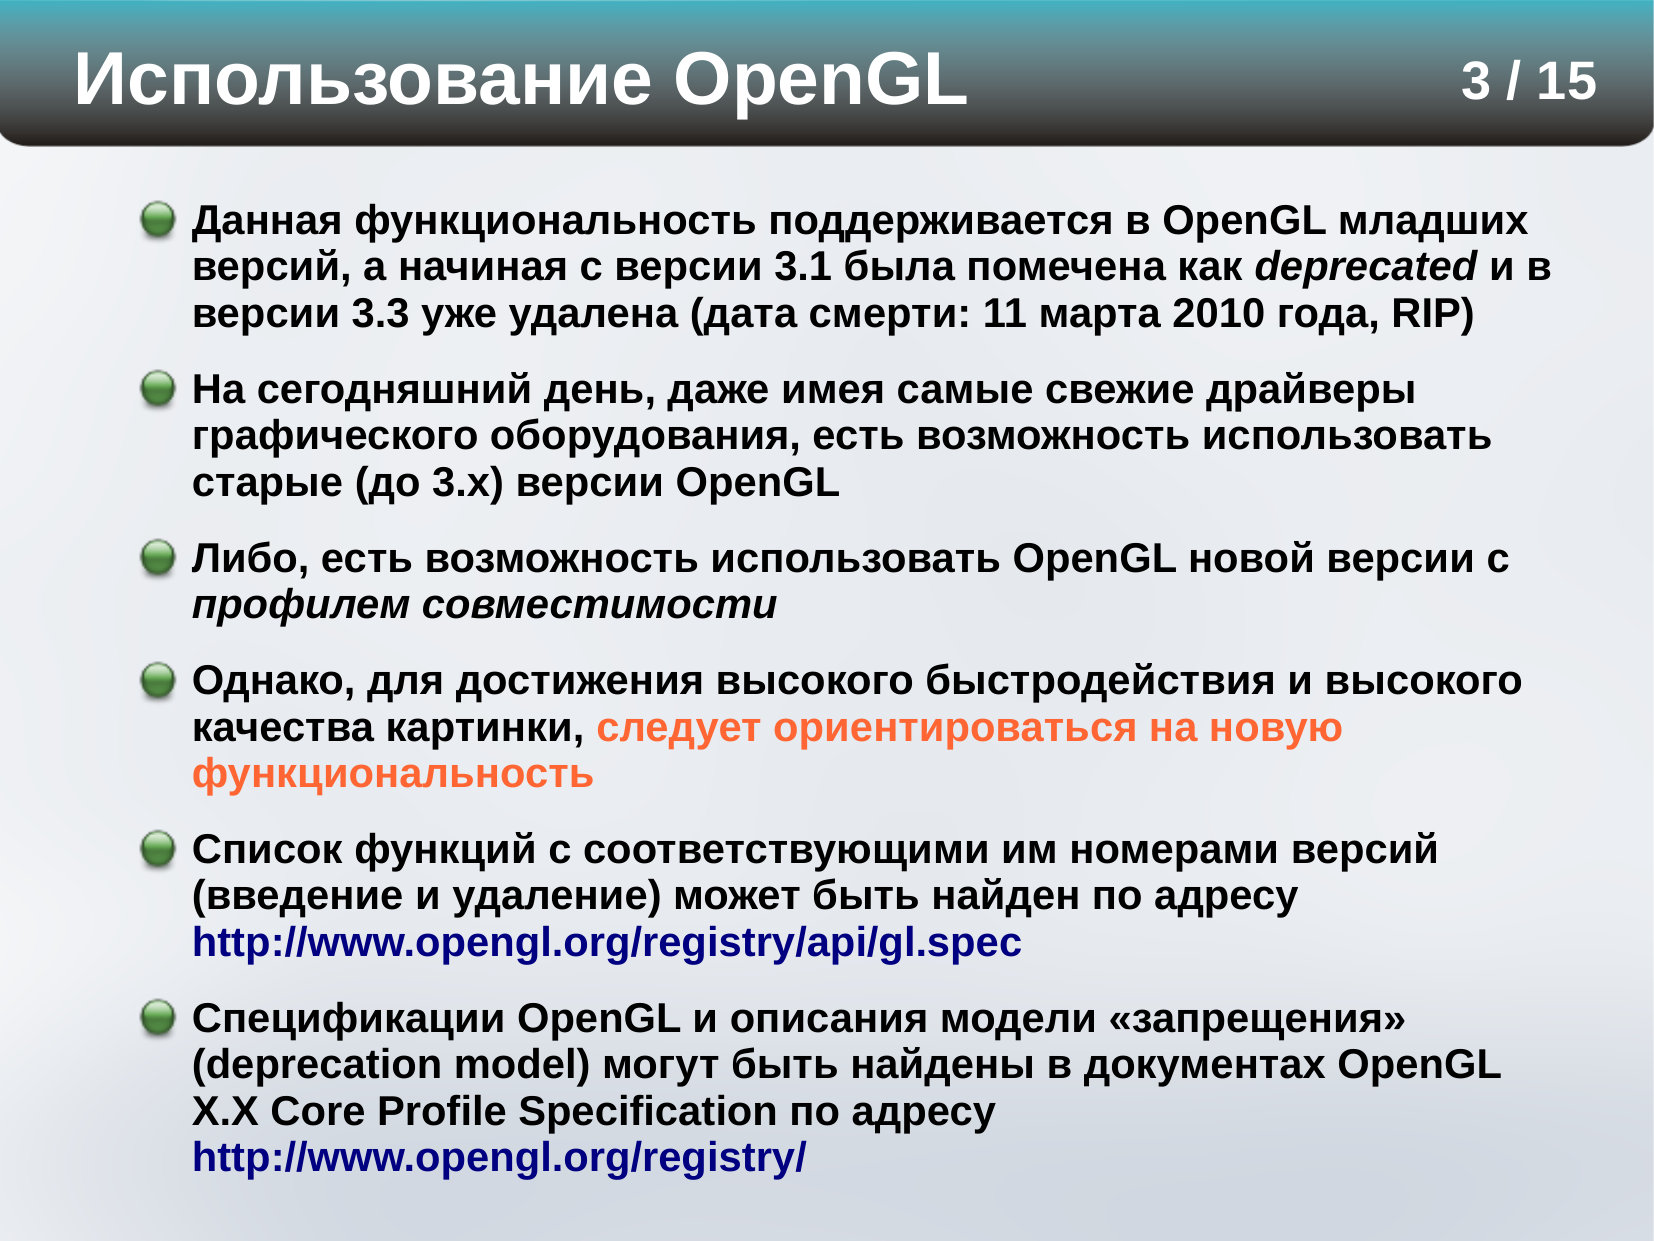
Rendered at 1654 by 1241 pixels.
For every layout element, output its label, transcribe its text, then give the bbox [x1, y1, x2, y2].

text_box Использование OpenGL [59, 29, 1418, 129]
text_box <номер> / 15 [1446, 42, 1654, 179]
text_box Данная функциональность поддерживается в OpenGL младших версий, а начиная с версии 3.1 была помечена как deprecated и в версии 3.3 уже удалена (дата смерти: 11 марта 2010 года, RIP) На сегодняшний день, даже имея самые свежие драйверы графического оборудования, есть возможность использовать старые (до 3.х) версии OpenGL Либо, есть возможность использовать OpenGL новой версии с профилем совместимости Однако, для достижения высокого быстродействия и высокого качества картинки, следует ориентироваться на новую функциональность Список функций с соответствующими им номерами версий (введение и удаление) может быть найден по адресу http://www.opengl.org/registry/api/gl.spec Спецификации OpenGL и описания модели «запрещения» (deprecation model) могут быть найдены в документах OpenGL X.X Core Profile Specification по адресу http://www.opengl.org/registry/ [118, 189, 1595, 1189]
picture [0, 0, 1654, 1241]
